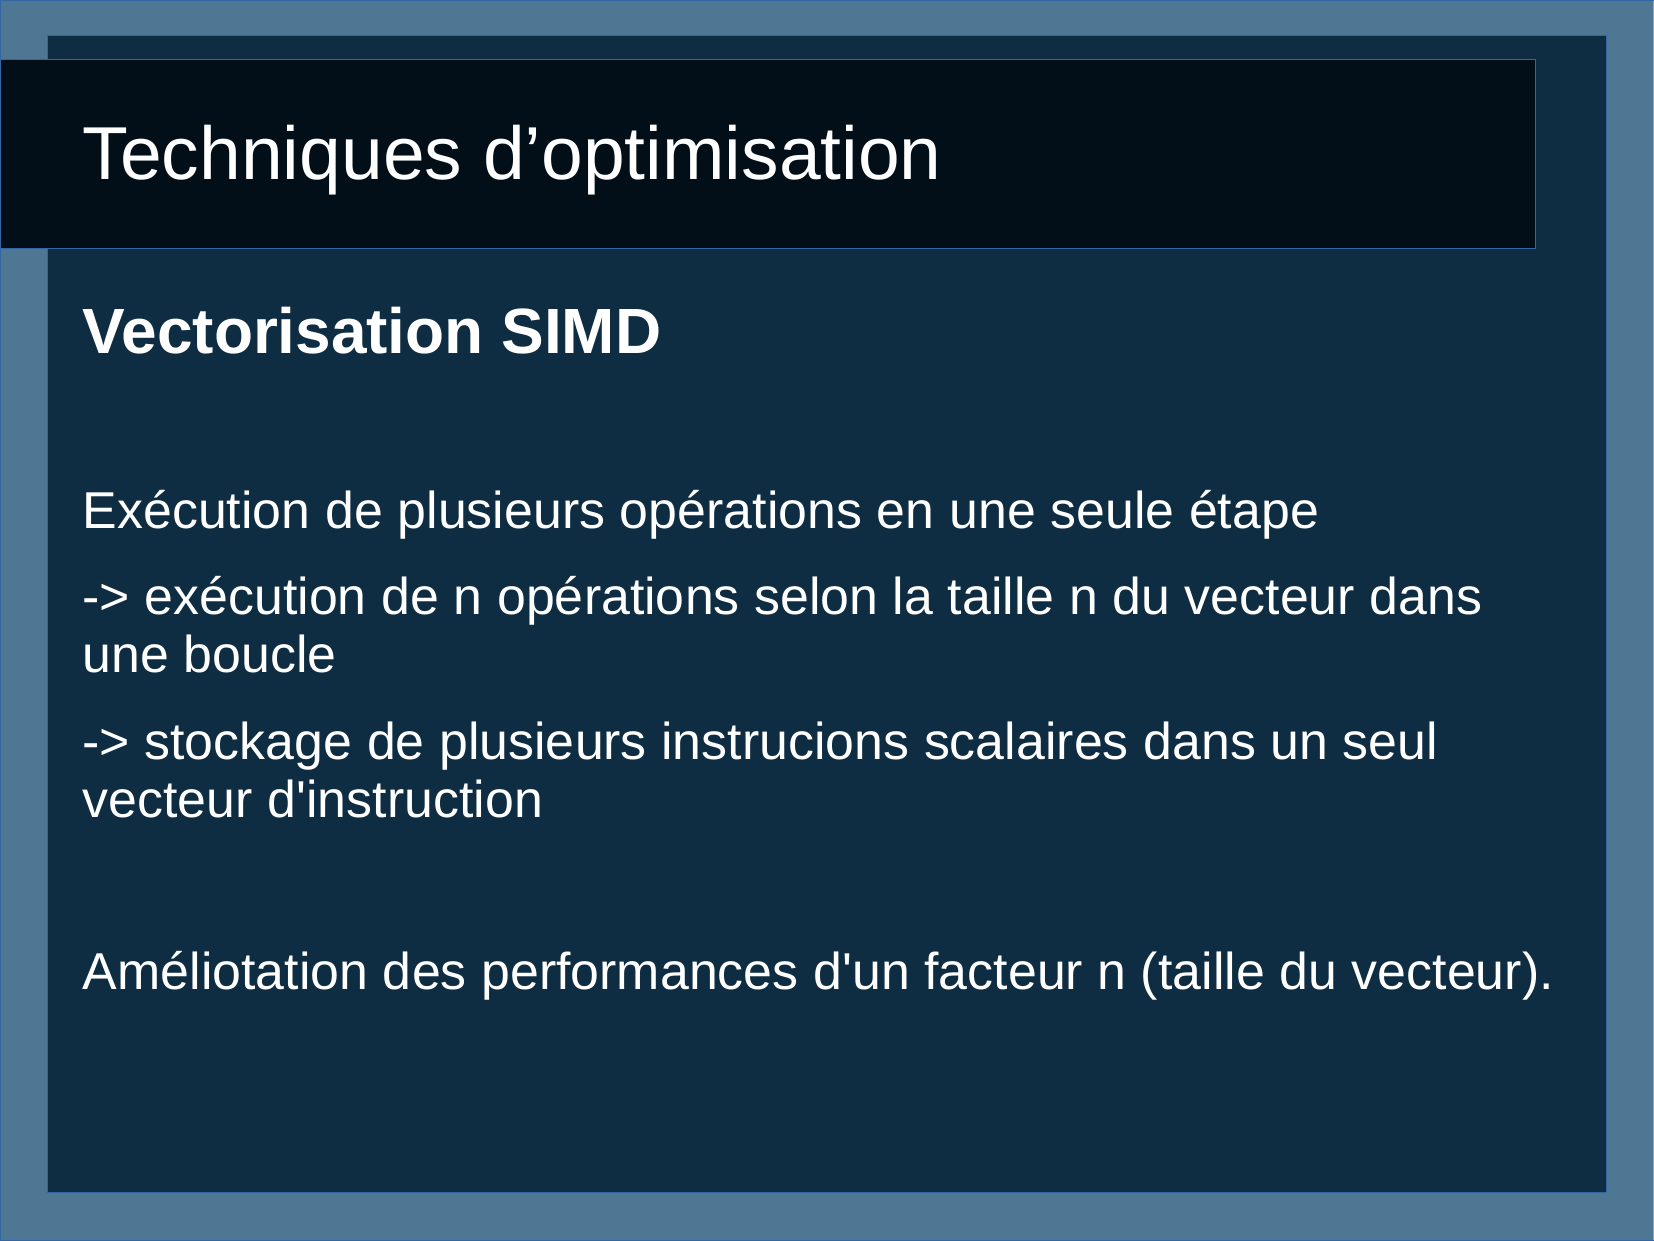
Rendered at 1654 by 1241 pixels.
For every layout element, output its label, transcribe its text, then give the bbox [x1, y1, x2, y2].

title Techniques d’optimisation [82, 94, 1264, 213]
list Vectorisation SIMD Exécution de plusieurs opérations en une seule étape -> exécution de n opérations selon la taille n du vecteur dans une boucle -> stockage de plusieurs instrucions scalaires dans un seul vecteur d'instruction Améliotation des performances d'un facteur n (taille du vecteur). [82, 295, 1571, 1015]
